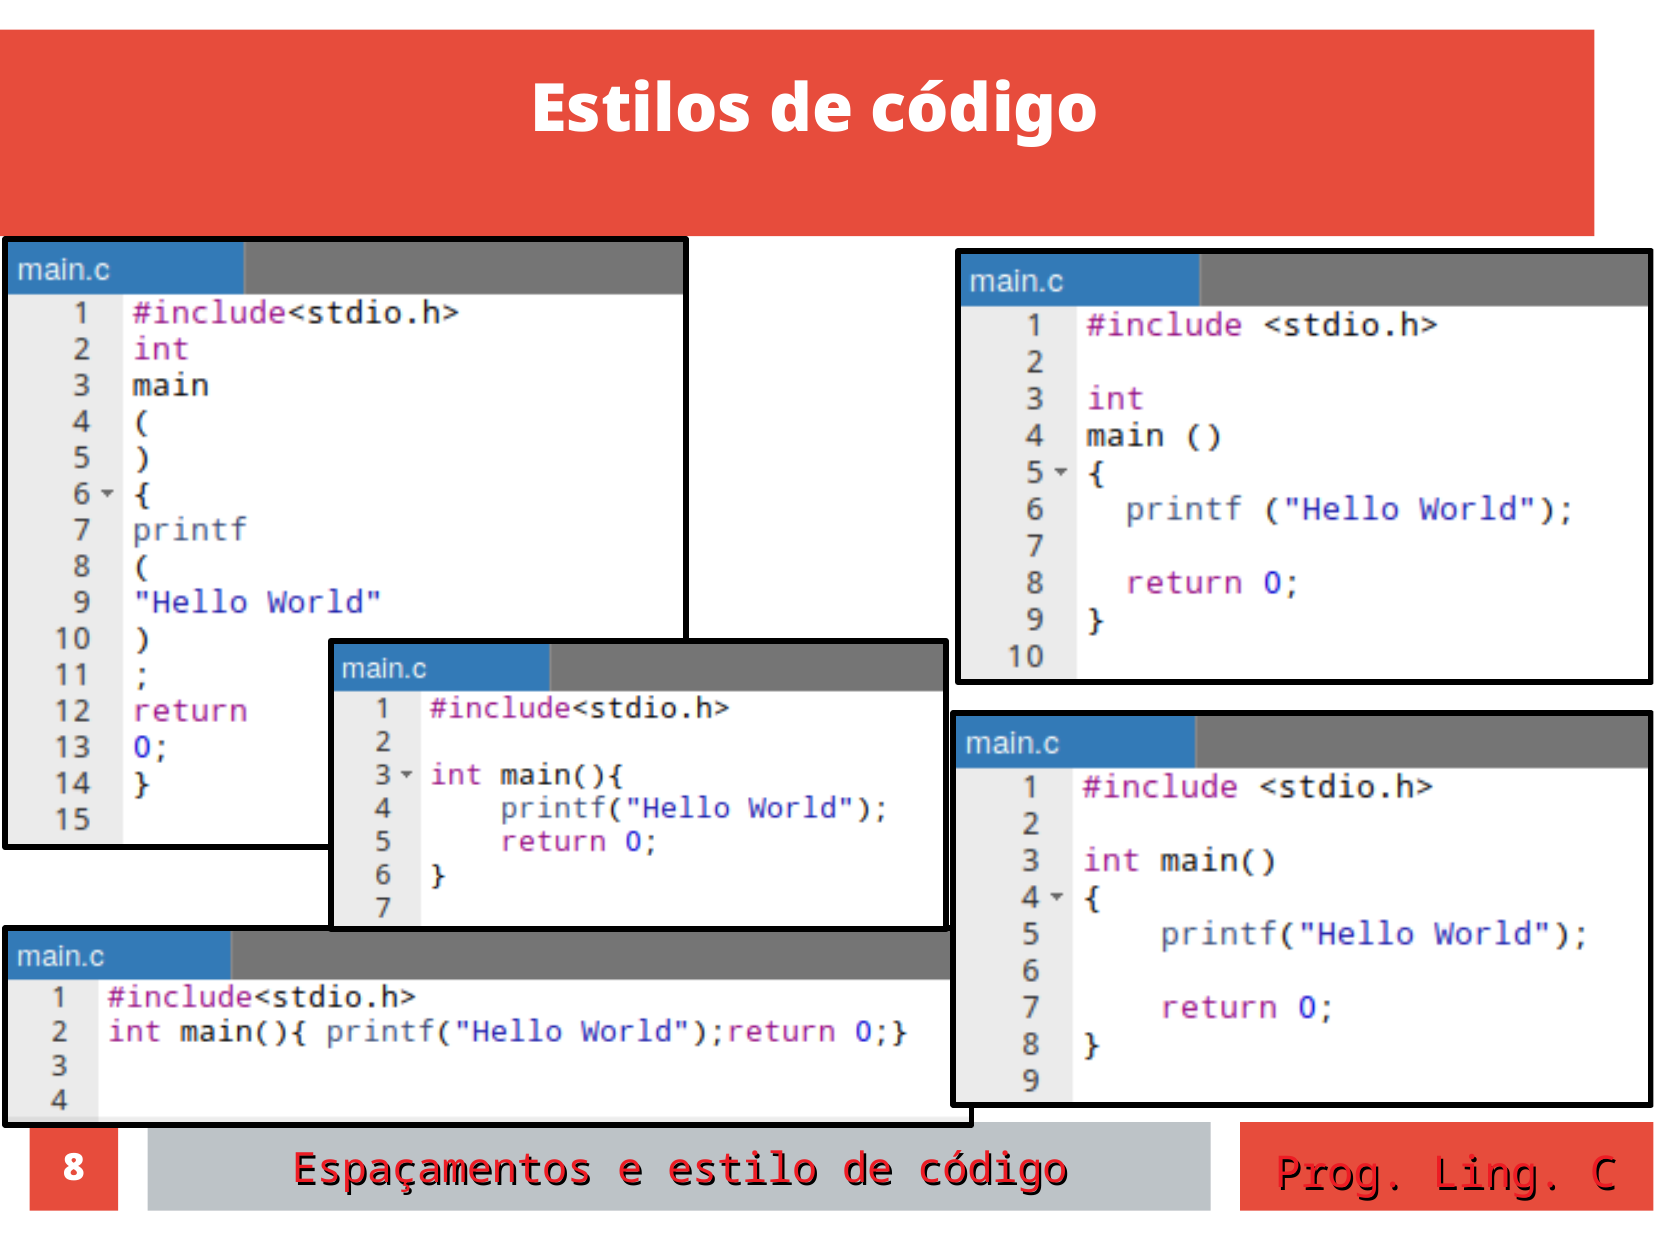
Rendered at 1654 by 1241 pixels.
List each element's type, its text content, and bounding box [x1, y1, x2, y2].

picture [333, 643, 944, 927]
title Estilos de código [283, 60, 1347, 237]
picture [956, 715, 1648, 1102]
picture [8, 242, 683, 845]
picture [8, 930, 969, 1123]
text_box Espaçamentos e estilo de código [197, 1133, 1162, 1199]
picture [960, 253, 1648, 680]
text_box Prog. Ling. C [1233, 1133, 1654, 1202]
